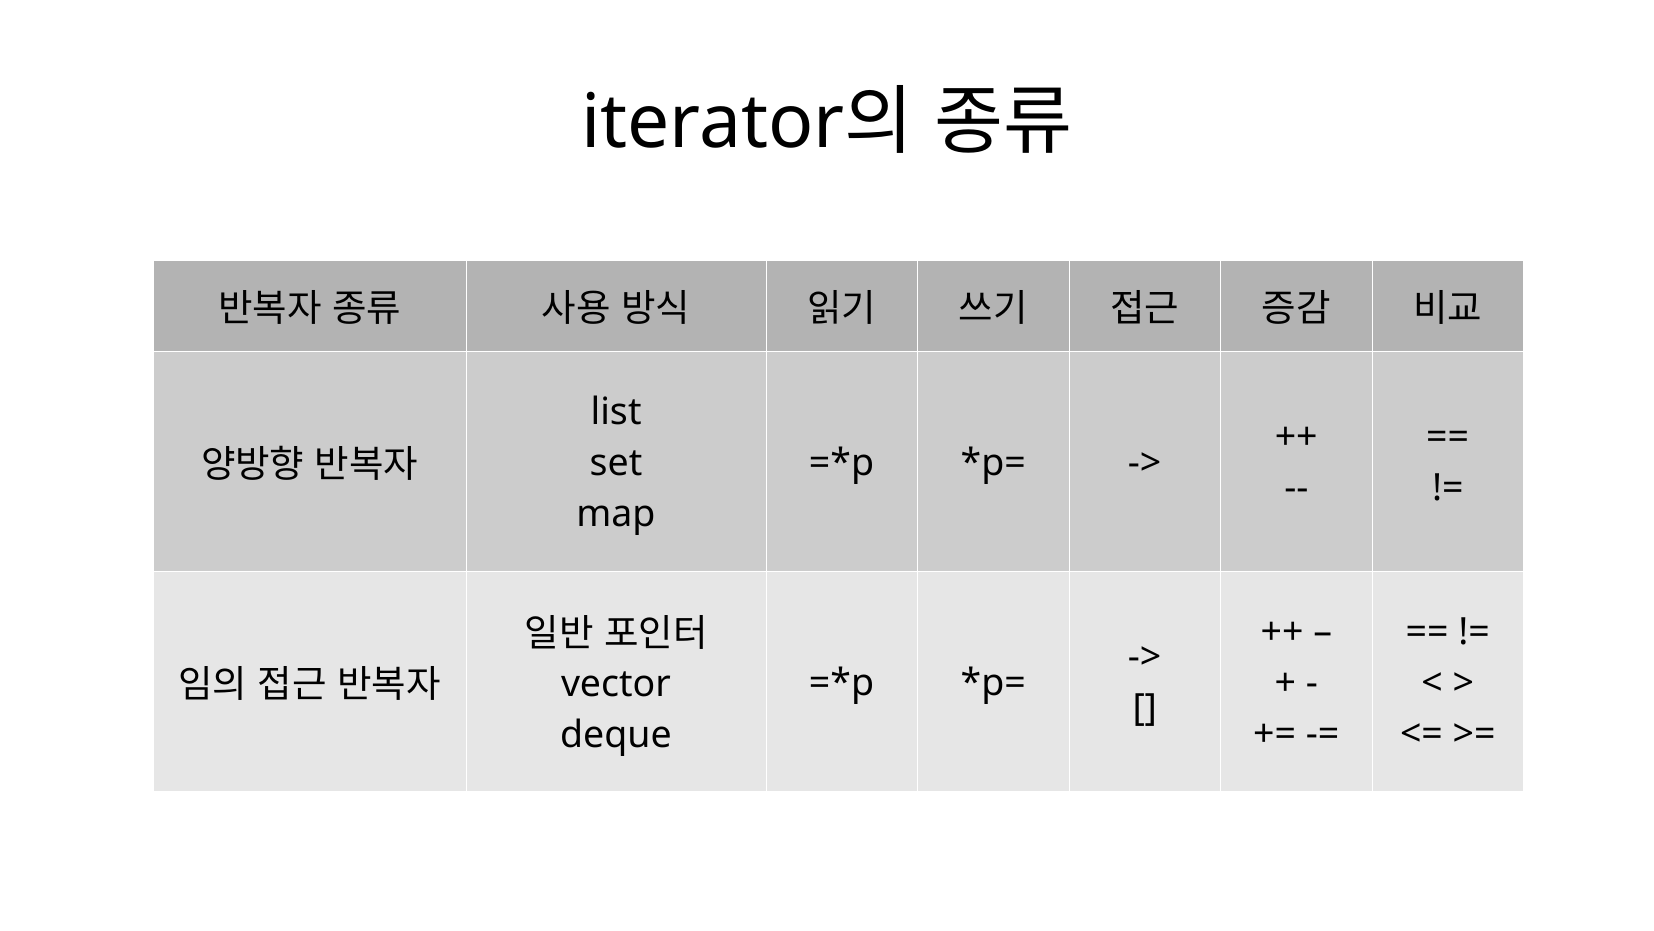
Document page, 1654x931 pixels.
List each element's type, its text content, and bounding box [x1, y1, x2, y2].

table_cell == != < > <= >= [1373, 572, 1523, 791]
table_cell *p= [918, 572, 1069, 791]
table_header 접근 [1070, 261, 1220, 351]
table_header 읽기 [767, 261, 917, 351]
table_cell ++ -- [1221, 352, 1372, 571]
table_cell ++ – + - += -= [1221, 572, 1372, 791]
table_cell =*p [767, 352, 917, 571]
table_cell -> [1070, 352, 1220, 571]
table_cell 양방향 반복자 [154, 352, 466, 571]
table_header 반복자 종류 [154, 261, 466, 351]
table_cell *p= [918, 352, 1069, 571]
table_cell -> [] [1070, 572, 1220, 791]
table_cell list set map [467, 352, 766, 571]
title iterator의 종류 [82, 37, 1571, 193]
table_header 증감 [1221, 261, 1372, 351]
table_cell =*p [767, 572, 917, 791]
table_cell 일반 포인터 vector deque [467, 572, 766, 791]
table_cell == != [1373, 352, 1523, 571]
table_cell 임의 접근 반복자 [154, 572, 466, 791]
table_header 사용 방식 [467, 261, 766, 351]
table_header 비교 [1373, 261, 1523, 351]
table_header 쓰기 [918, 261, 1069, 351]
